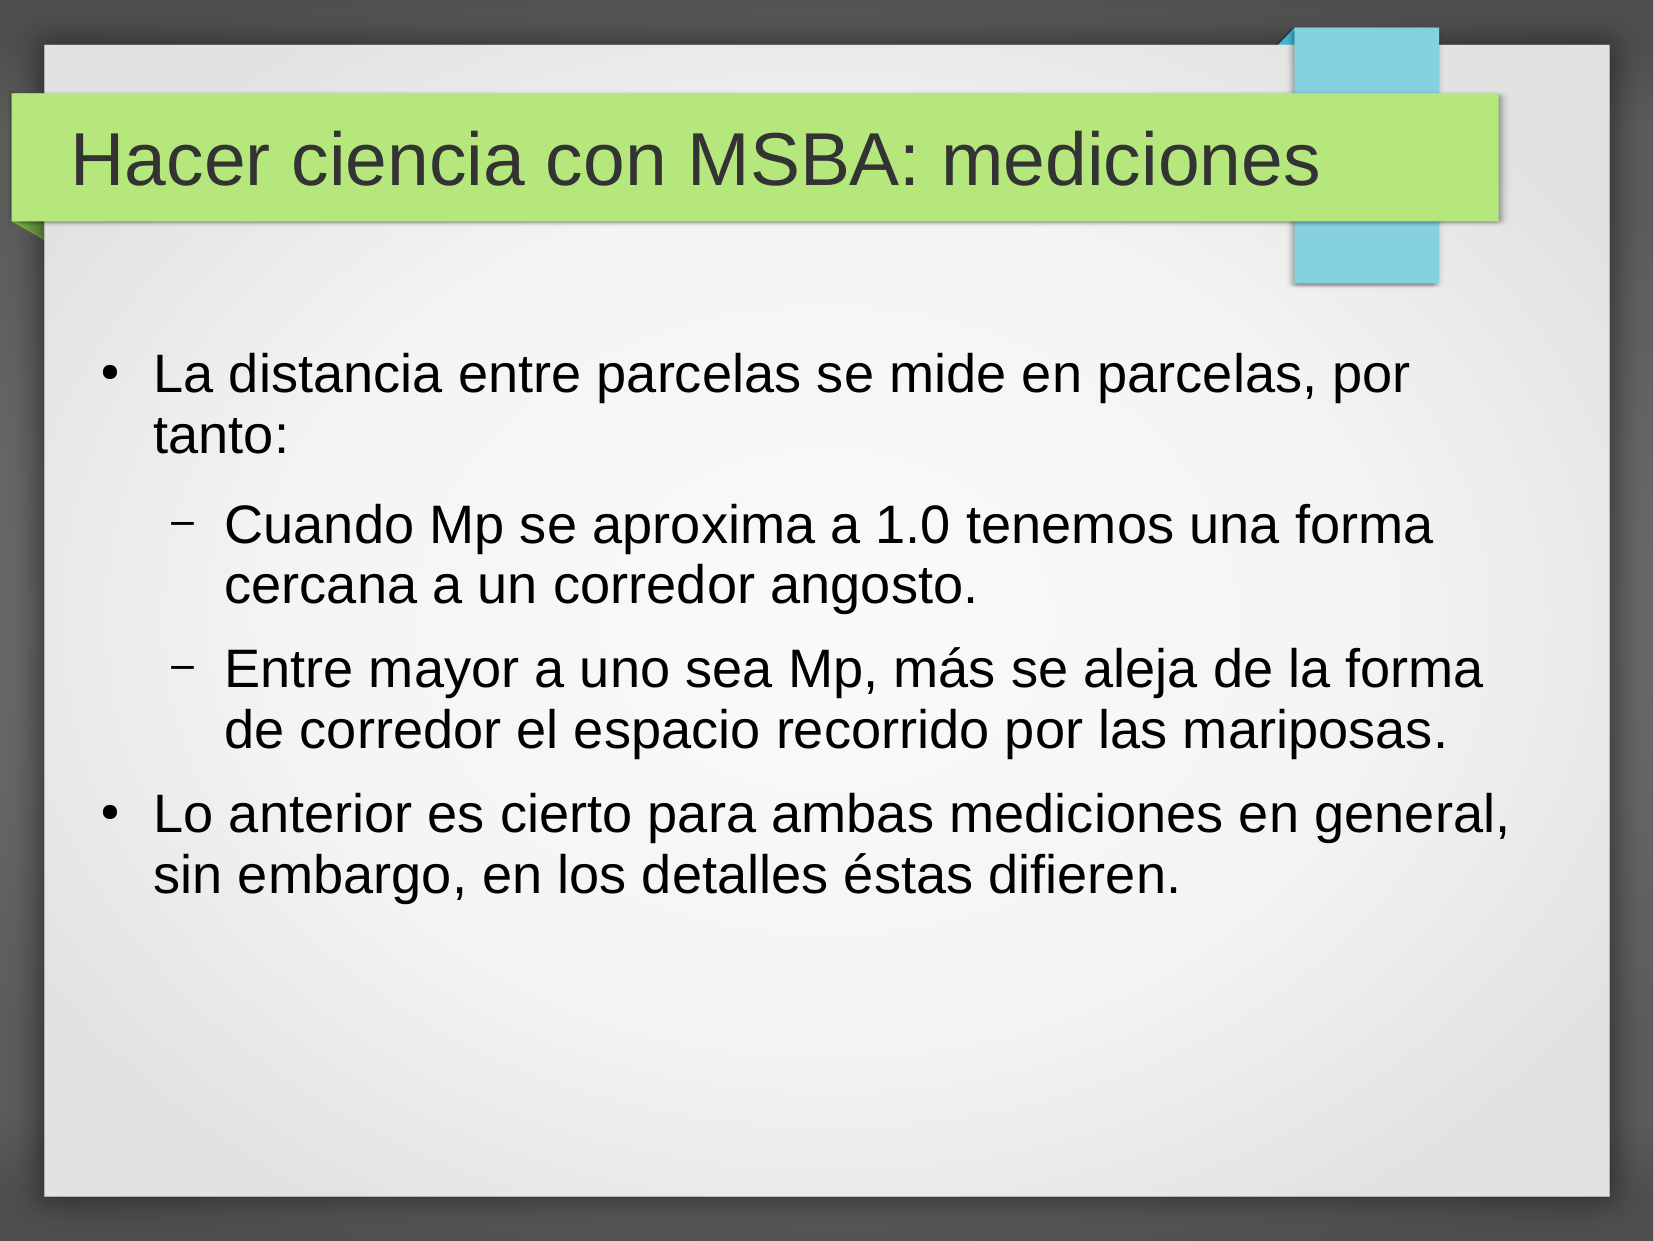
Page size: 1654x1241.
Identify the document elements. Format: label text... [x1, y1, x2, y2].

picture [0, 0, 1654, 1241]
title Hacer ciencia con MSBA: mediciones [70, 106, 1371, 213]
list La distancia entre parcelas se mide en parcelas, por tanto: Cuando Mp se aproxima a 1.0 tenemos una forma cercana a un corredor angosto. Entre mayor a uno sea Mp, más se aleja de la forma de corredor el espacio recorrido por las mariposas. Lo anterior es cierto para ambas mediciones en general, sin embargo, en los detalles éstas difieren. [82, 343, 1538, 1063]
